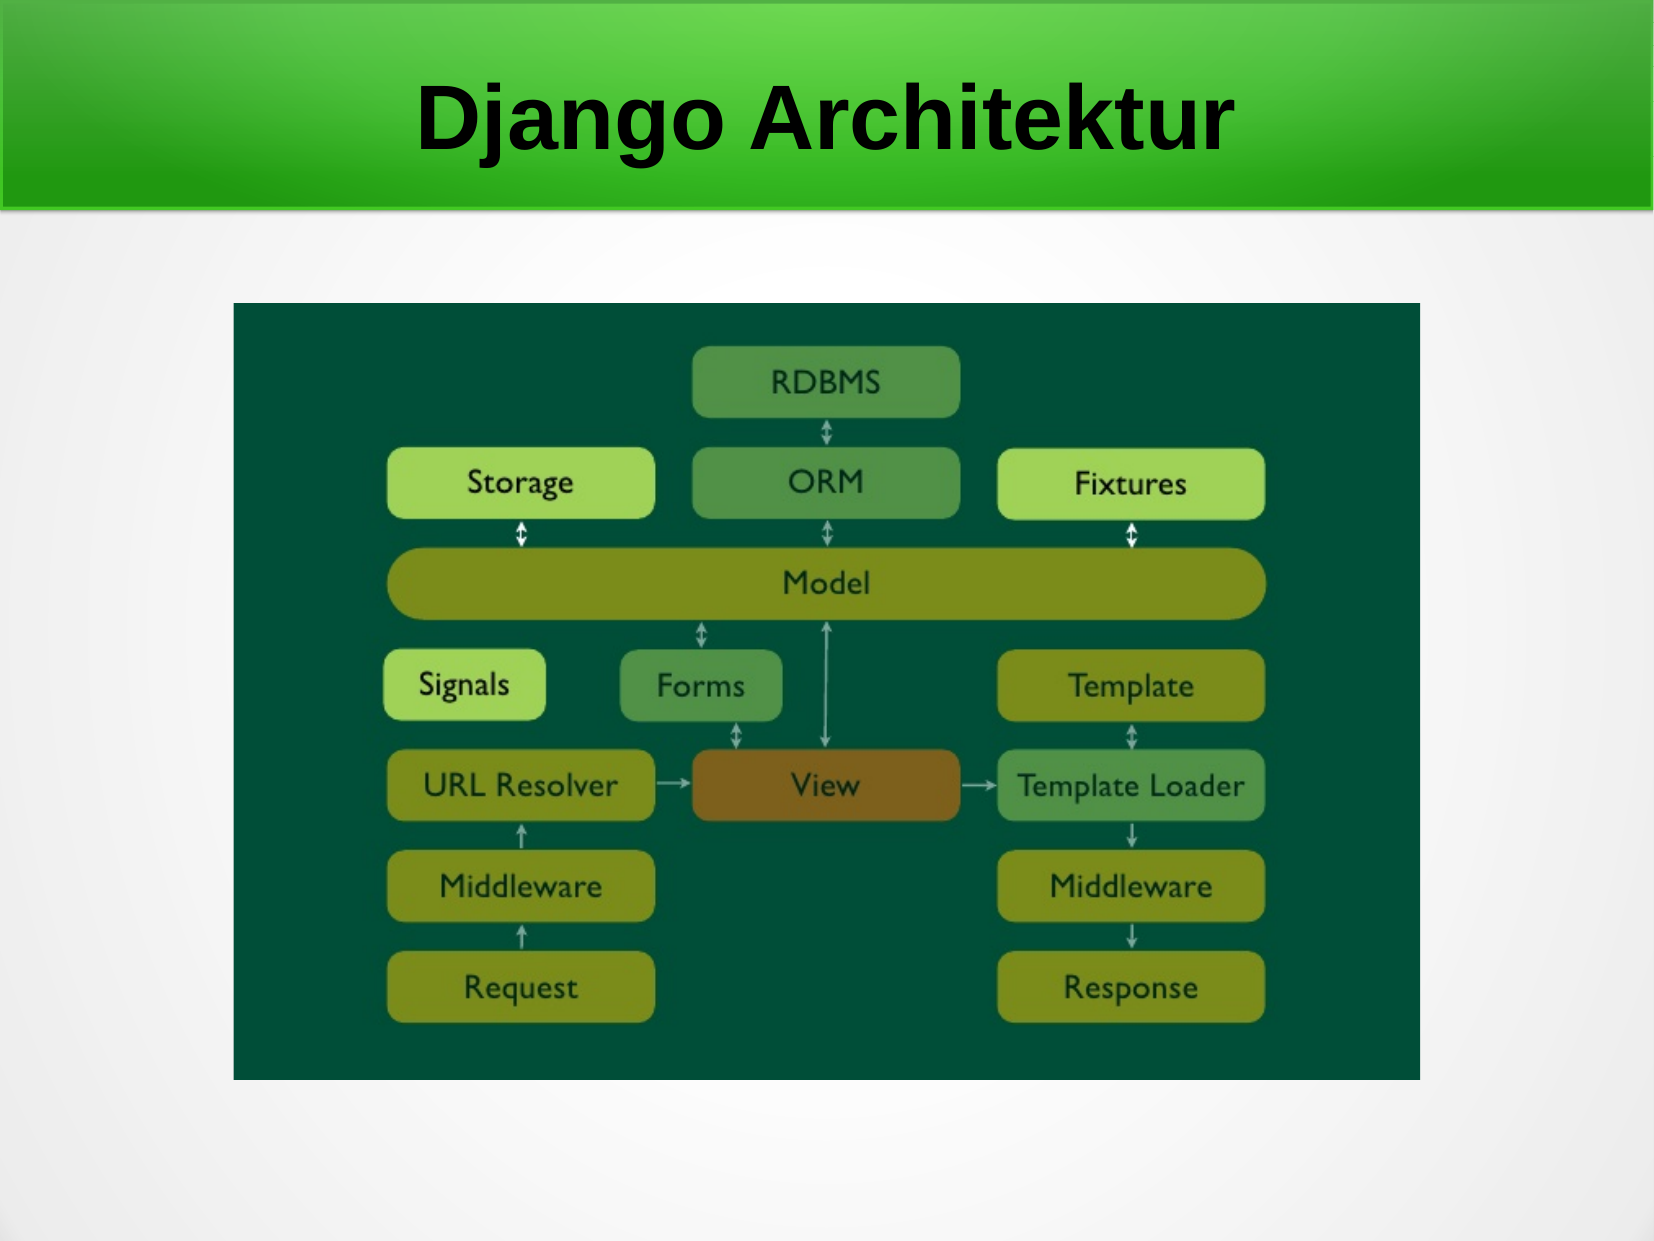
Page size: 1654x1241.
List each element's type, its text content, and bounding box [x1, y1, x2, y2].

title Django Architektur [82, 47, 1571, 189]
picture [233, 303, 1421, 1081]
